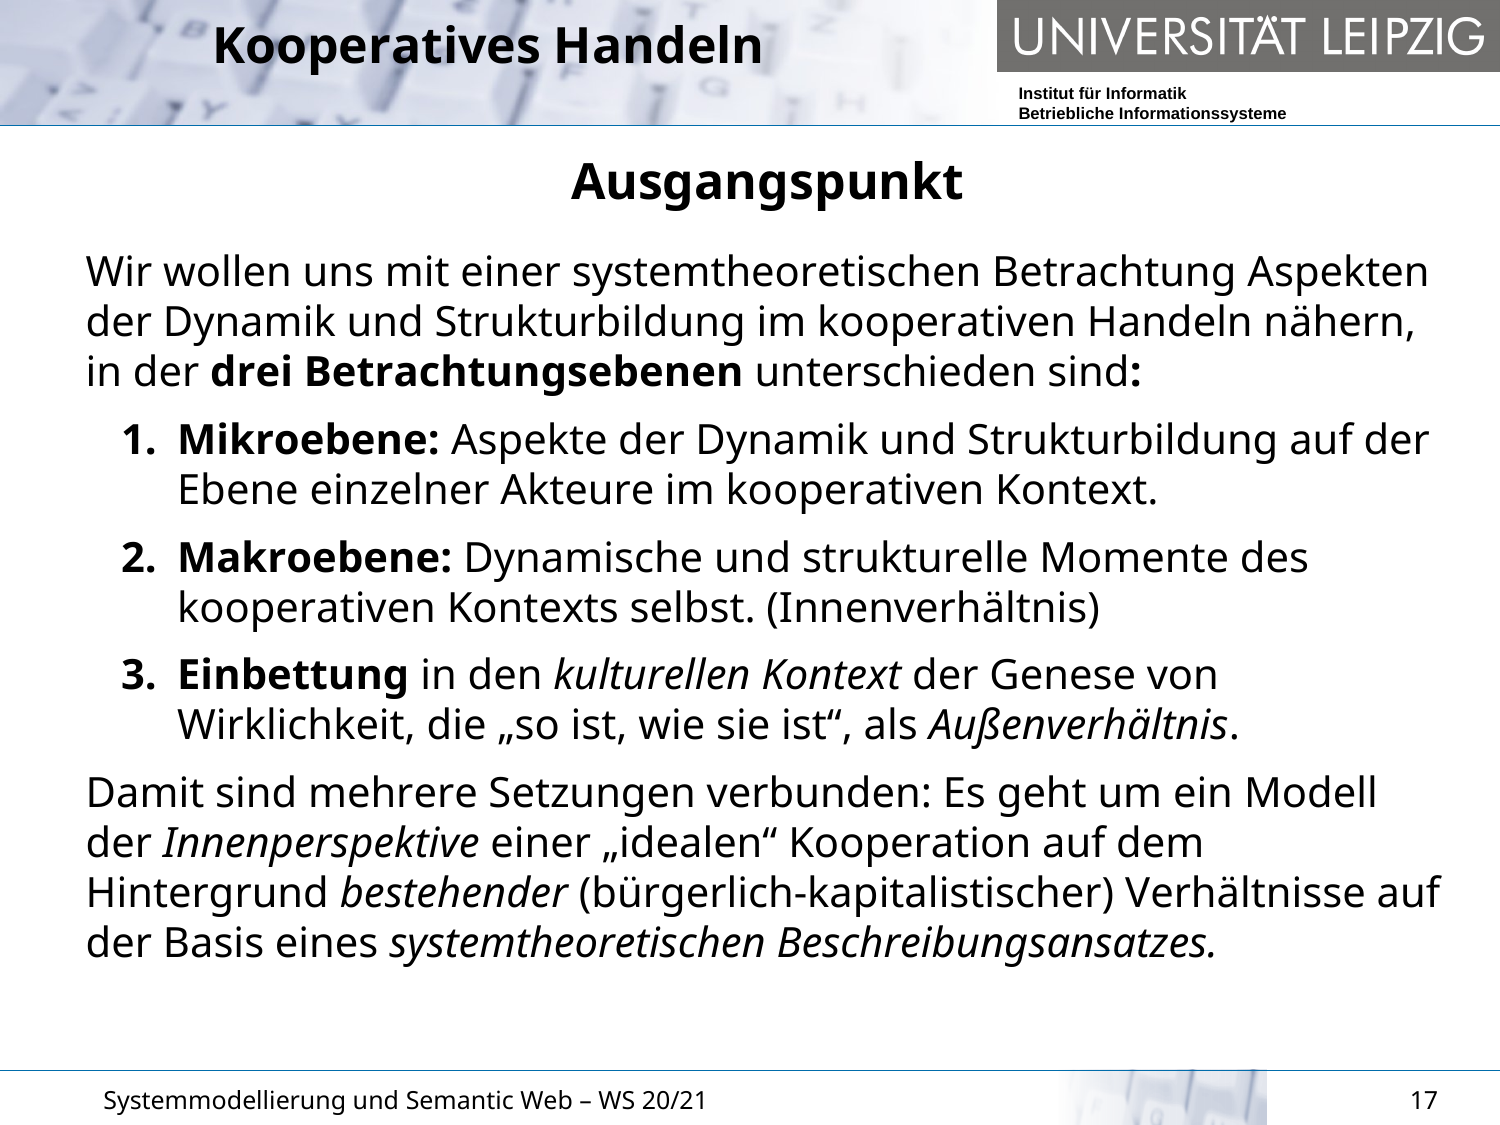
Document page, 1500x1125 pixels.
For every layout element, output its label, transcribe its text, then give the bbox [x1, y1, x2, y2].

text_box Ausgangspunkt Wir wollen uns mit einer systemtheoretischen Betrachtung Aspekten der Dynamik und Strukturbildung im kooperativen Handeln nähern, in der drei Betrachtungsebenen unterschieden sind: Mikroebene: Aspekte der Dynamik und Strukturbildung auf der Ebene einzelner Akteure im kooperativen Kontext. Makroebene: Dynamische und strukturelle Momente des kooperativen Kontexts selbst. (Innenverhältnis) Einbettung in den kulturellen Kontext der Genese von Wirklichkeit, die „so ist, wie sie ist“, als Außenverhältnis. Damit sind mehrere Setzungen verbunden: Es geht um ein Modell der Innenperspektive einer „idealen“ Kooperation auf dem Hintergrund bestehender (bürgerlich-kapitalistischer) Verhältnisse auf der Basis eines systemtheoretischen Beschreibungsansatzes. [70, 141, 1465, 974]
picture [1057, 1071, 1267, 1125]
picture [0, 0, 1500, 125]
text_box Kooperatives Handeln [197, 5, 780, 81]
